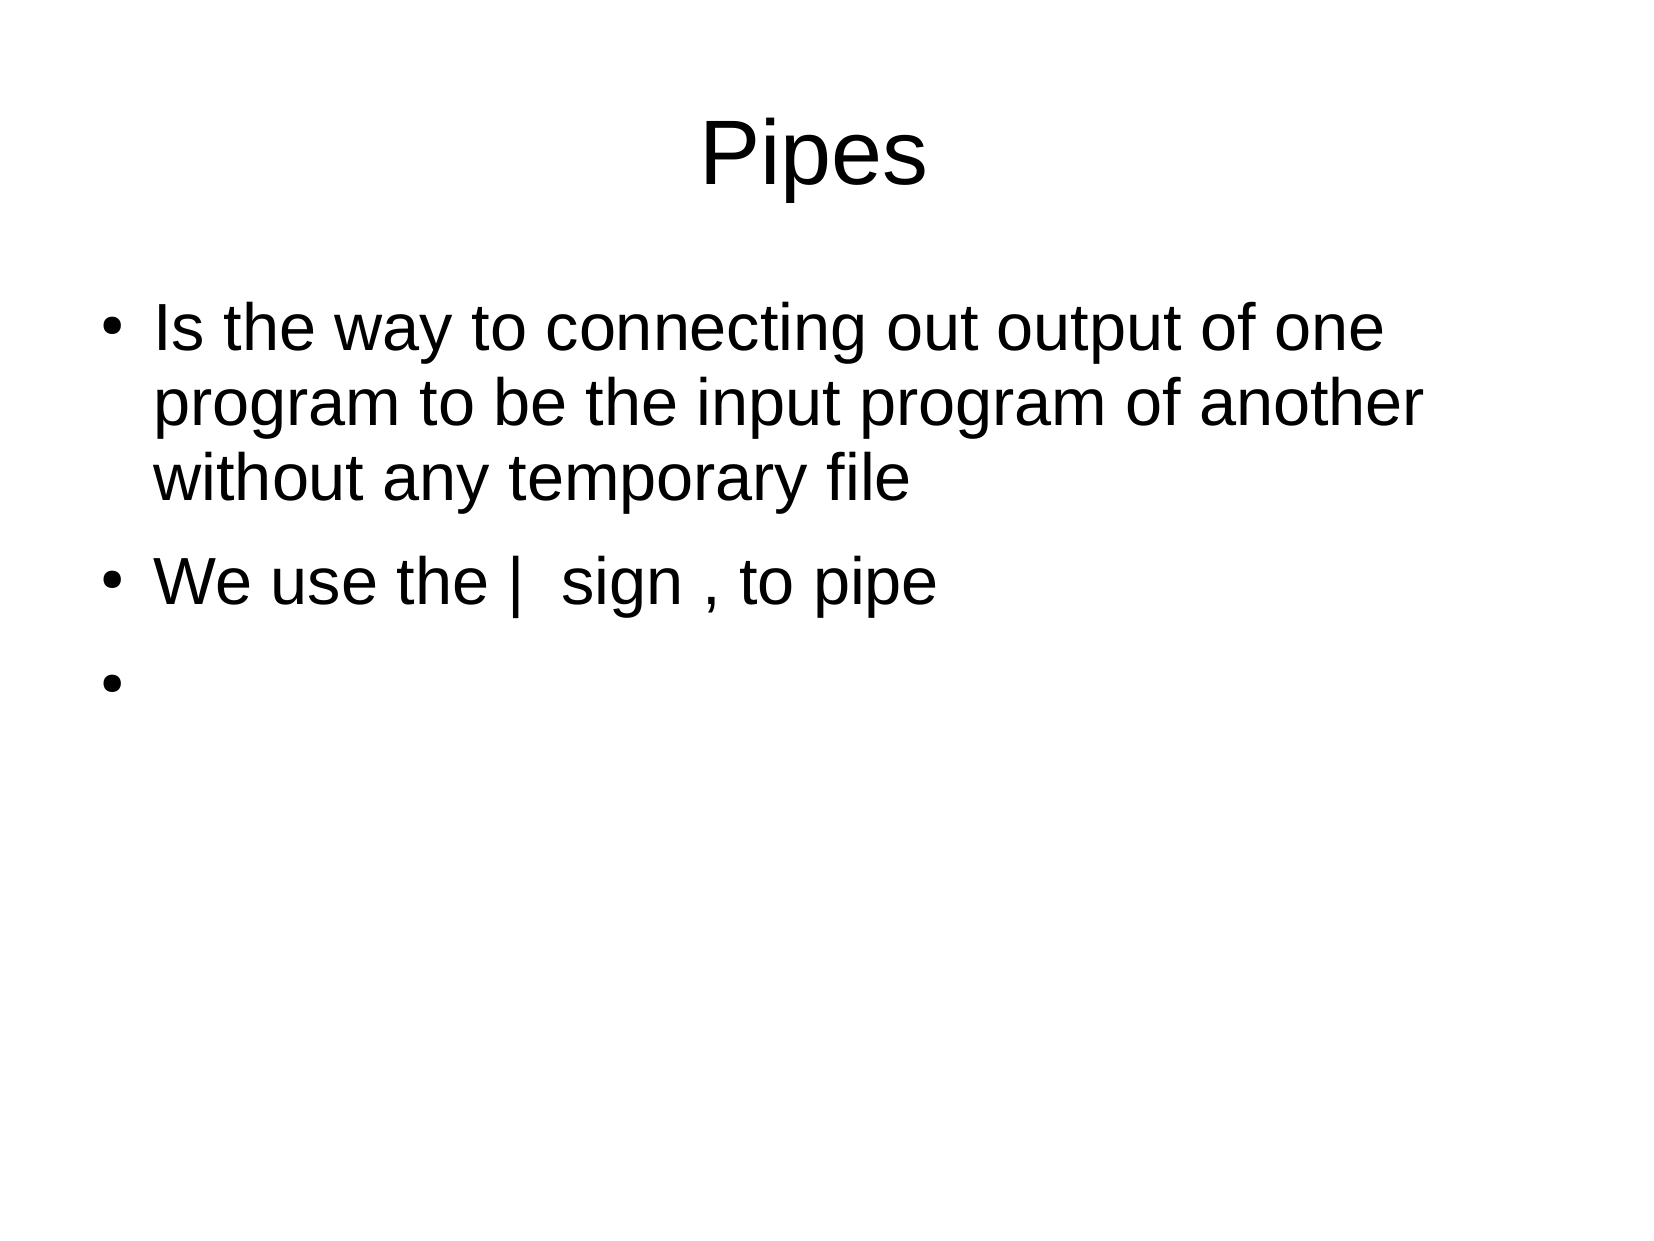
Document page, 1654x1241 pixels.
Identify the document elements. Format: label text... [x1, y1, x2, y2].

list Is the way to connecting out output of one program to be the input program of another without any temporary file We use the | sign , to pipe [82, 290, 1571, 1010]
title Pipes [82, 49, 1571, 257]
